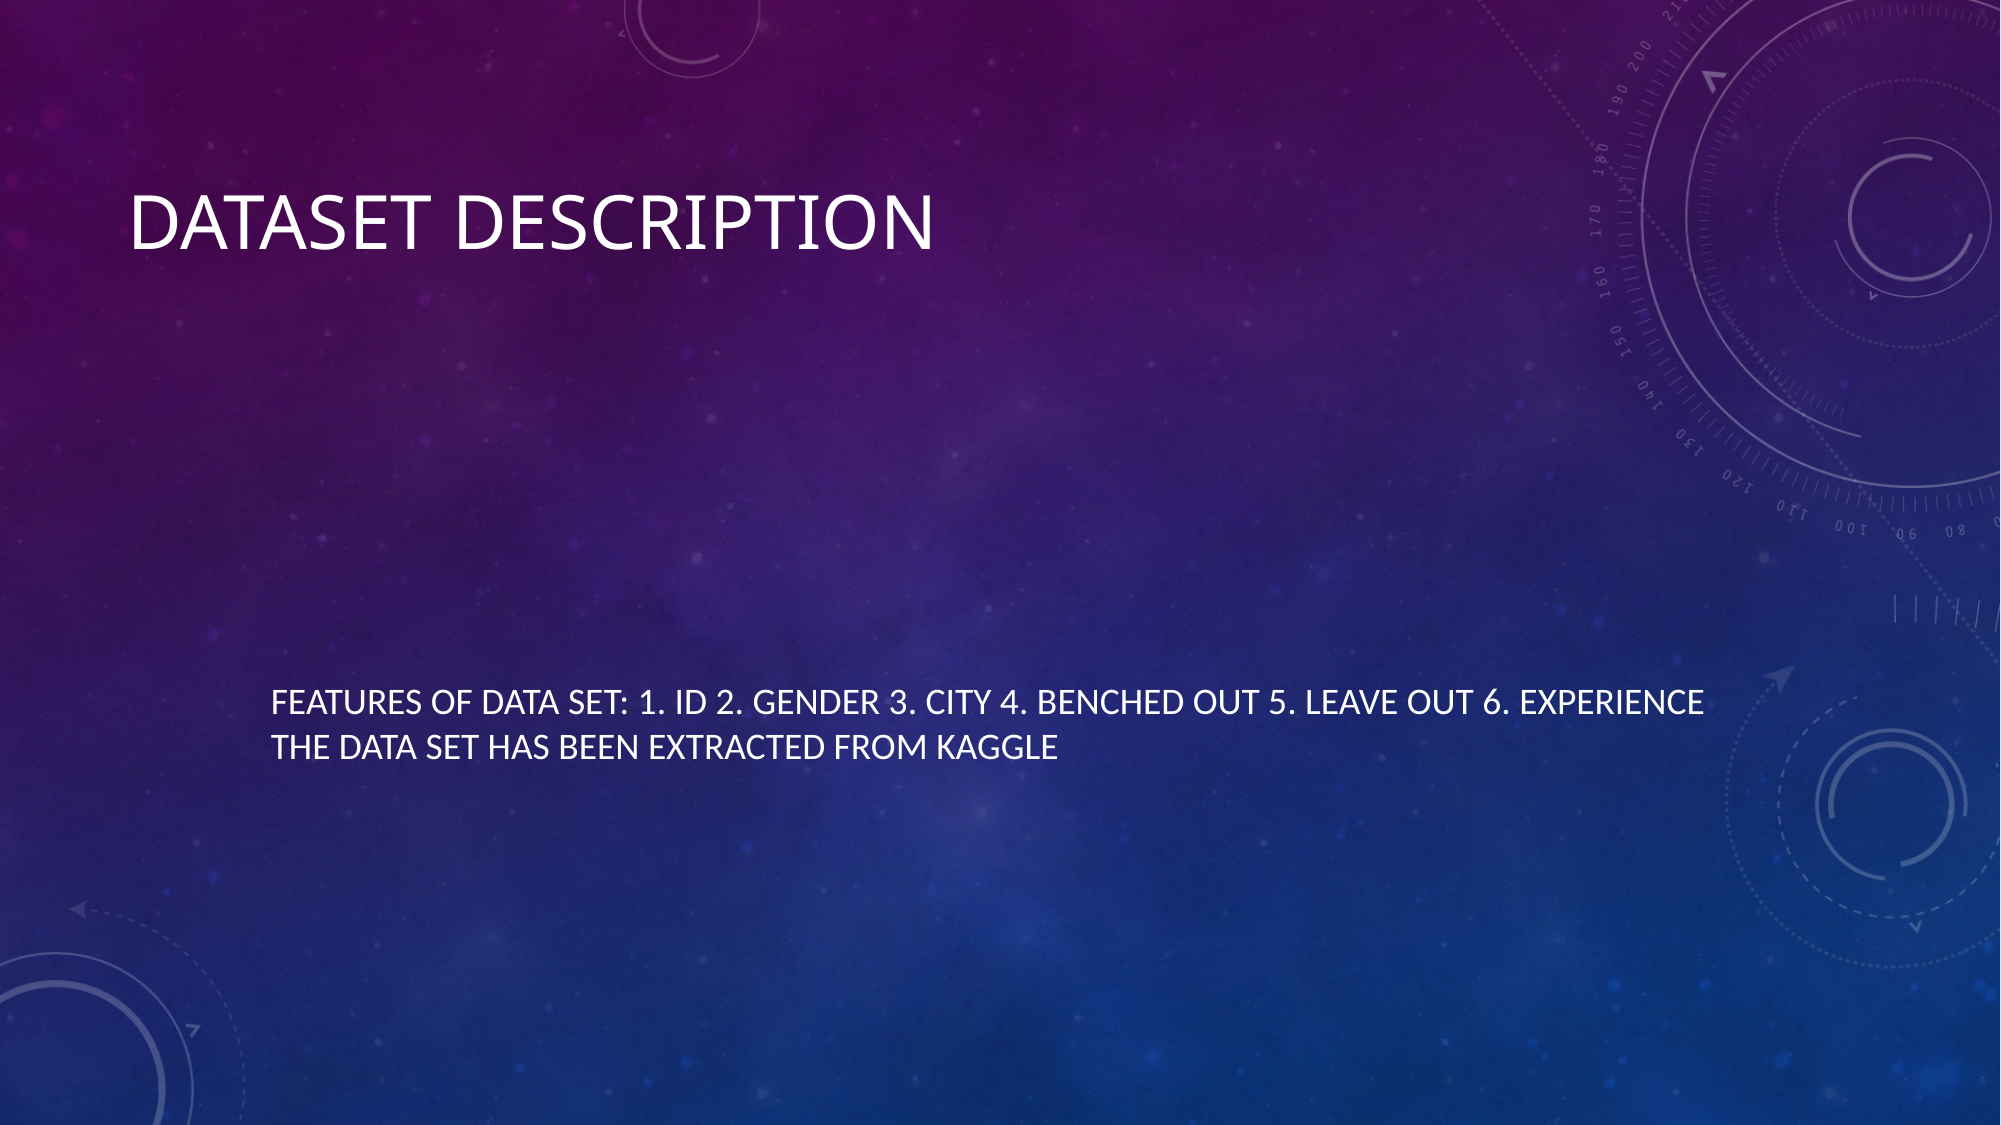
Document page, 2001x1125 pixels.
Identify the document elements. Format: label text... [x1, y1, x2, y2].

list FEATURES OF DATA SET: 1. ID 2. GENDER 3. CITY 4. BENCHED OUT 5. LEAVE OUT 6. EXPERIENCE THE DATA SET HAS BEEN EXTRACTED FROM KAGGLE [255, 351, 1775, 1093]
title DATASET DESCRIPTION [112, 99, 1775, 339]
